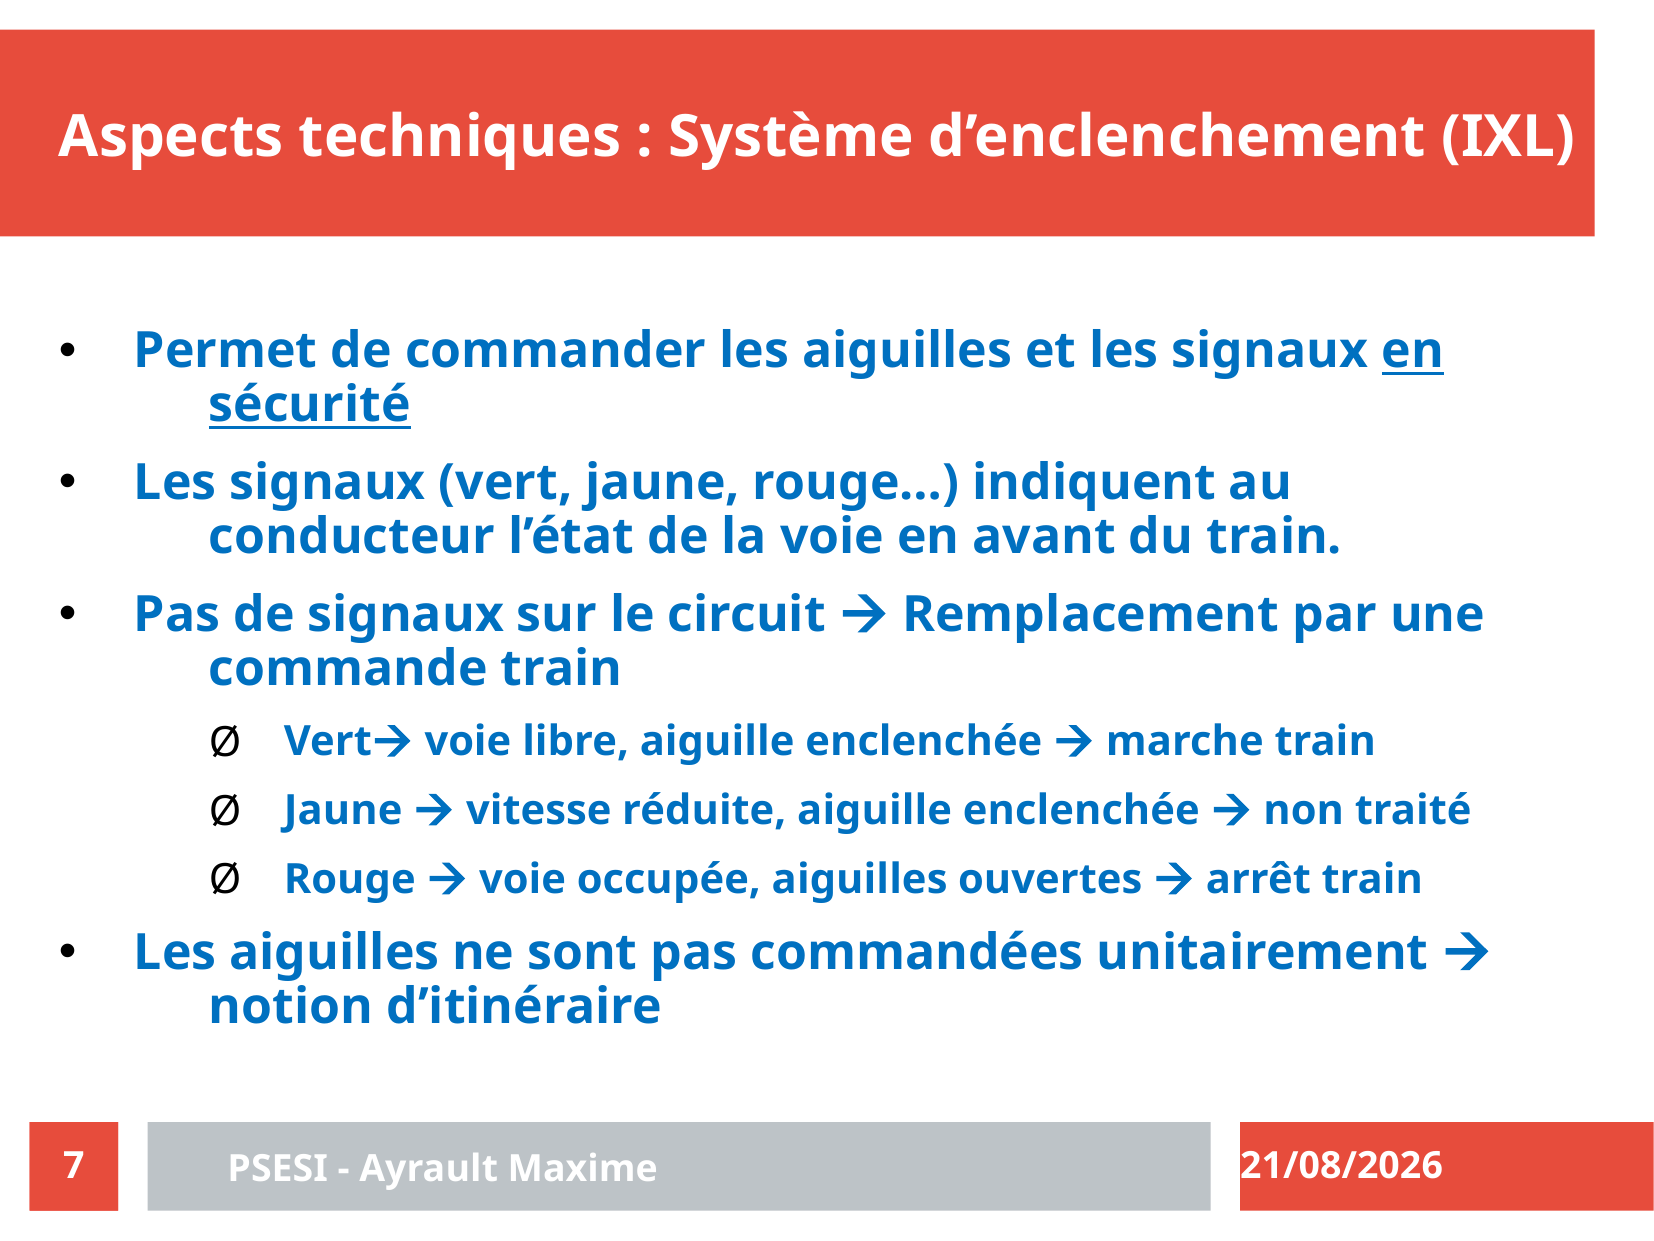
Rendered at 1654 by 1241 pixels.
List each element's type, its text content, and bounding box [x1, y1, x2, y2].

text_box 07/03/2017 [1240, 1122, 1625, 1211]
text_box <number> [29, 1122, 119, 1211]
title Aspects techniques : Système d’enclenchement (IXL) [59, 59, 1595, 207]
text_box PSESI - Ayrault Maxime [177, 1122, 709, 1211]
list Permet de commander les aiguilles et les signaux en sécurité Les signaux (vert, jaune, rouge…) indiquent au conducteur l’état de la voie en avant du train. Pas de signaux sur le circuit  Remplacement par une commande train Vert voie libre, aiguille enclenchée  marche train Jaune  vitesse réduite, aiguille enclenchée  non traité Rouge  voie occupée, aiguilles ouvertes  arrêt train Les aiguilles ne sont pas commandées unitairement  notion d’itinéraire [59, 324, 1565, 1093]
